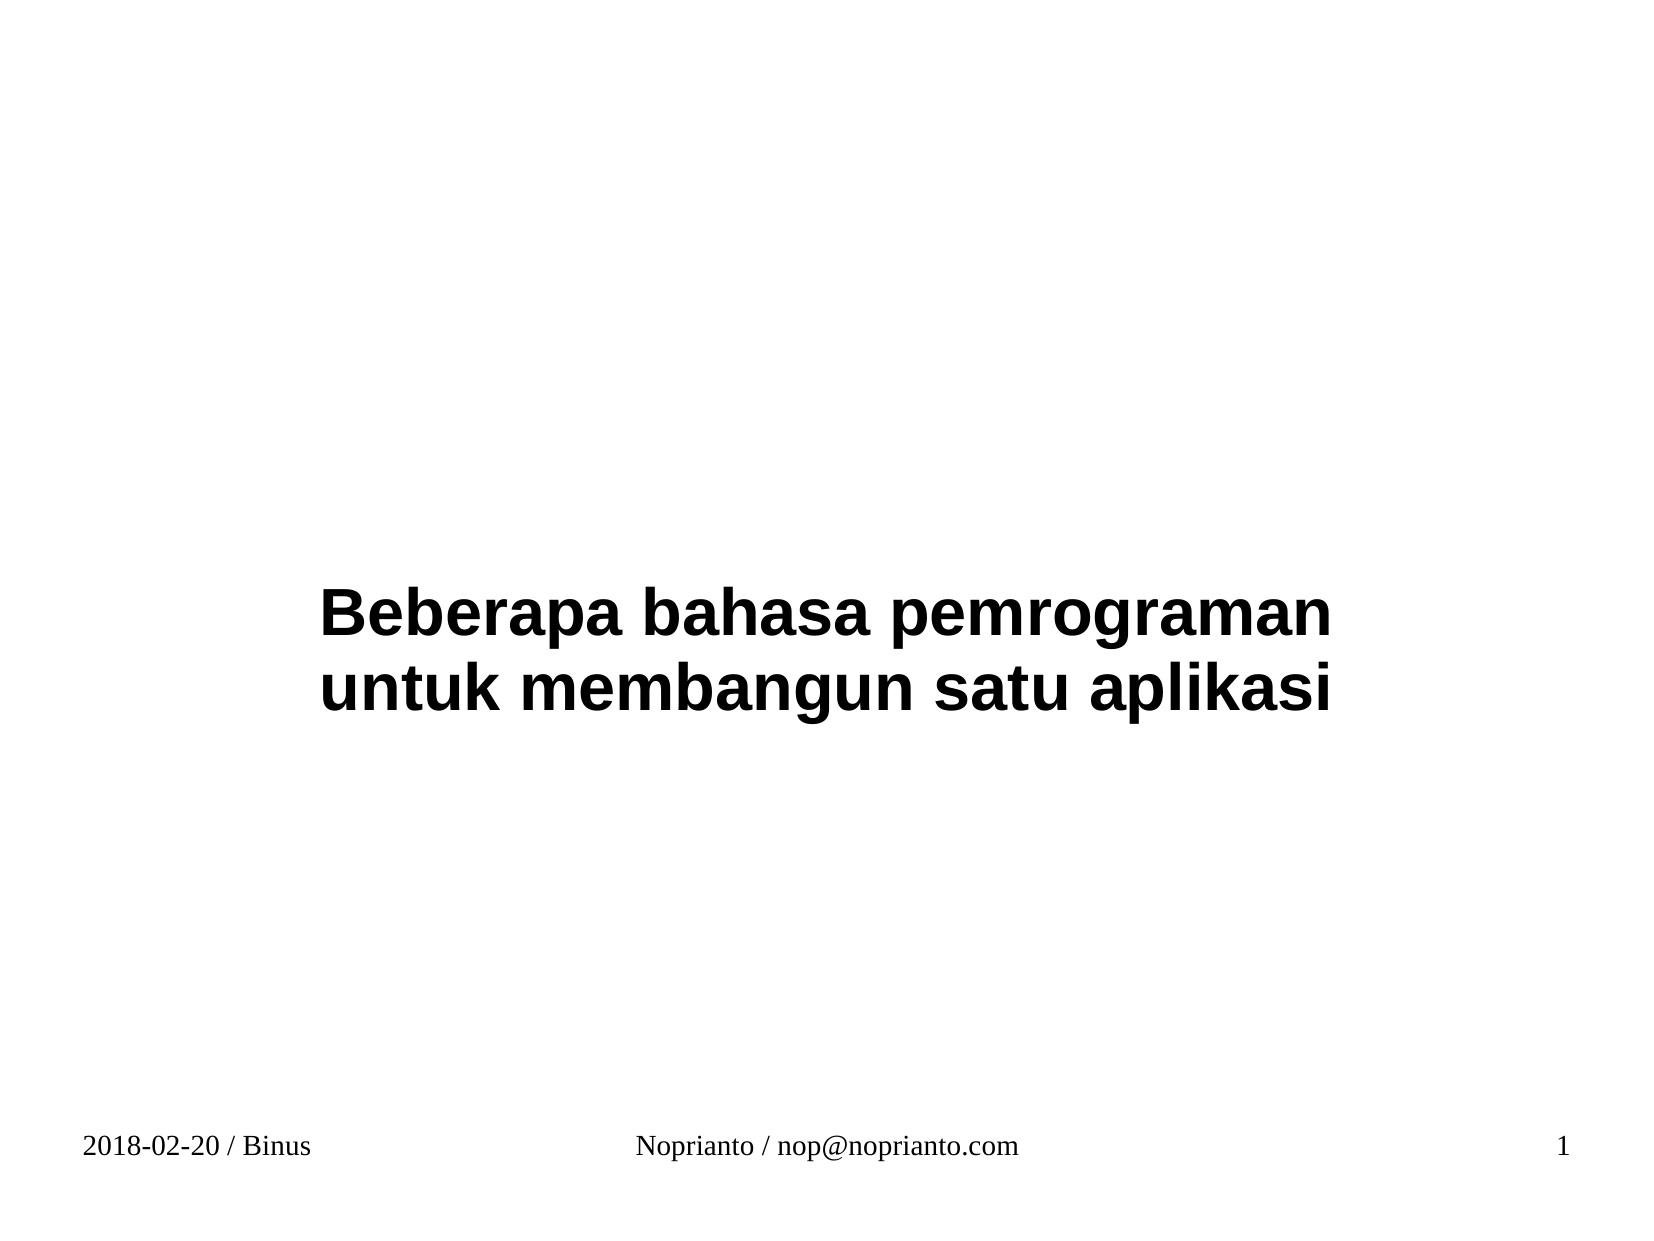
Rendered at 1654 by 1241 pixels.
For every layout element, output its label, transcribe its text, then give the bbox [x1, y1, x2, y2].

subtitle Beberapa bahasa pemrograman untuk membangun satu aplikasi [82, 290, 1571, 1010]
